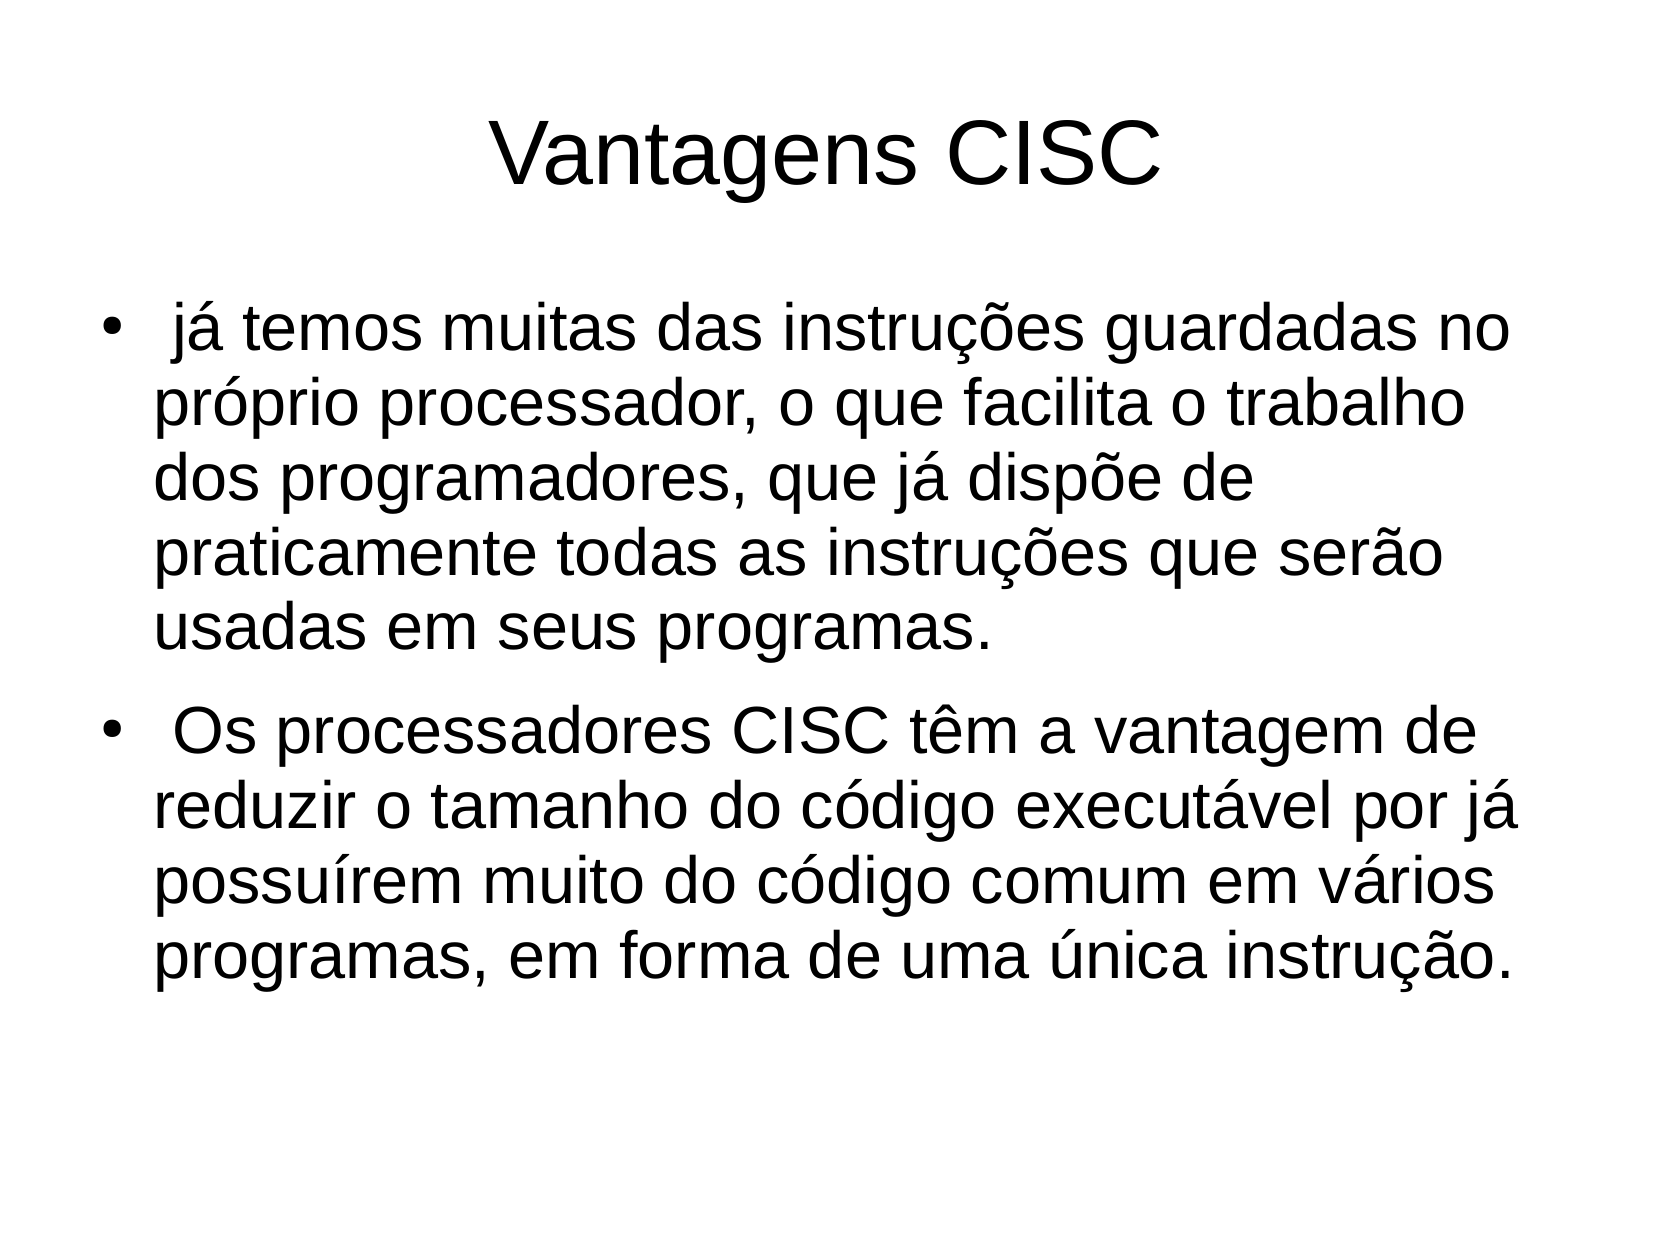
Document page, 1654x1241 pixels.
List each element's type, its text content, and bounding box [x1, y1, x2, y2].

list já temos muitas das instruções guardadas no próprio processador, o que facilita o trabalho dos programadores, que já dispõe de praticamente todas as instruções que serão usadas em seus programas. Os processadores CISC têm a vantagem de reduzir o tamanho do código executável por já possuírem muito do código comum em vários programas, em forma de uma única instrução. [82, 290, 1571, 1010]
title Vantagens CISC [82, 49, 1571, 257]
